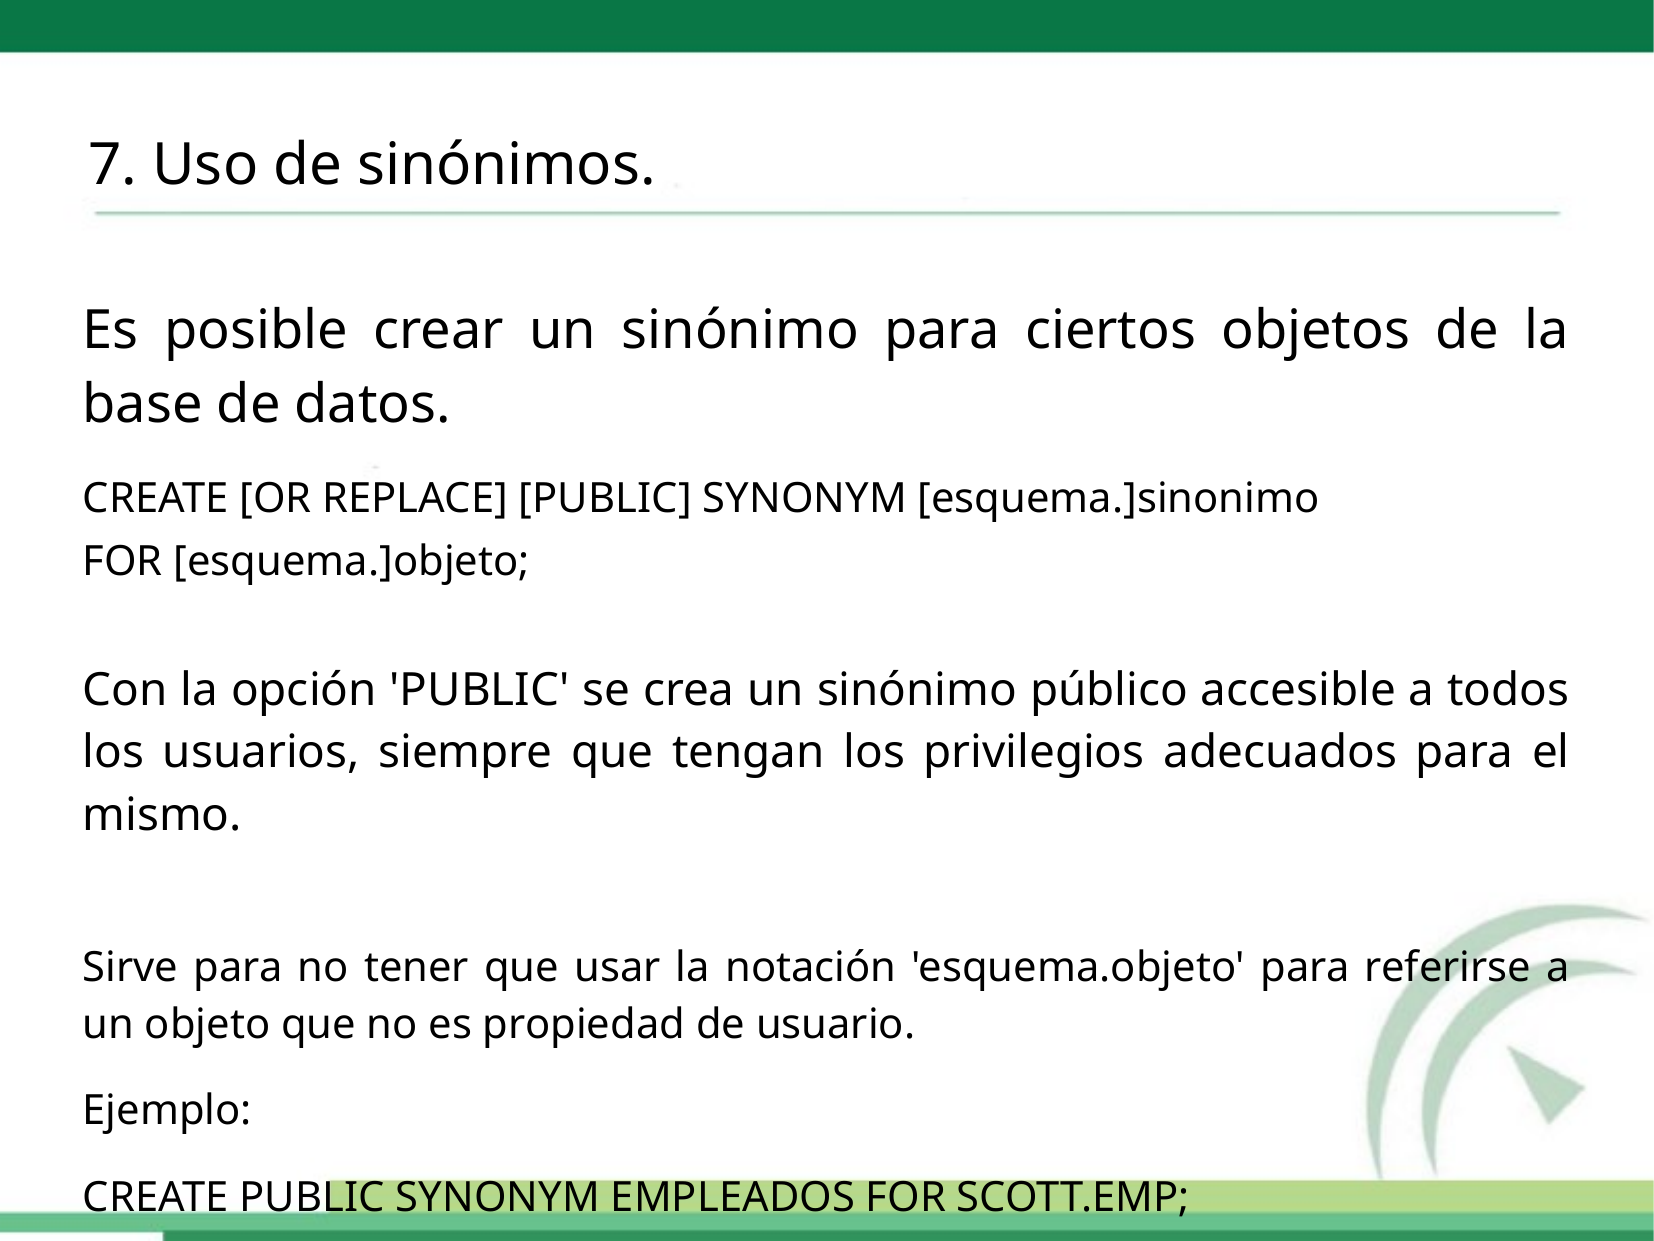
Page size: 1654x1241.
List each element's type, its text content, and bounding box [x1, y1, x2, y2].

picture [0, 0, 1654, 1241]
title 7. Uso de sinónimos. [88, 58, 1577, 266]
list Es posible crear un sinónimo para ciertos objetos de la base de datos. CREATE [OR REPLACE] [PUBLIC] SYNONYM [esquema.]sinonimo FOR [esquema.]objeto; Con la opción 'PUBLIC' se crea un sinónimo público accesible a todos los usuarios, siempre que tengan los privilegios adecuados para el mismo. Sirve para no tener que usar la notación 'esquema.objeto' para referirse a un objeto que no es propiedad de usuario. Ejemplo: CREATE PUBLIC SYNONYM EMPLEADOS FOR SCOTT.EMP; [82, 290, 1571, 1109]
